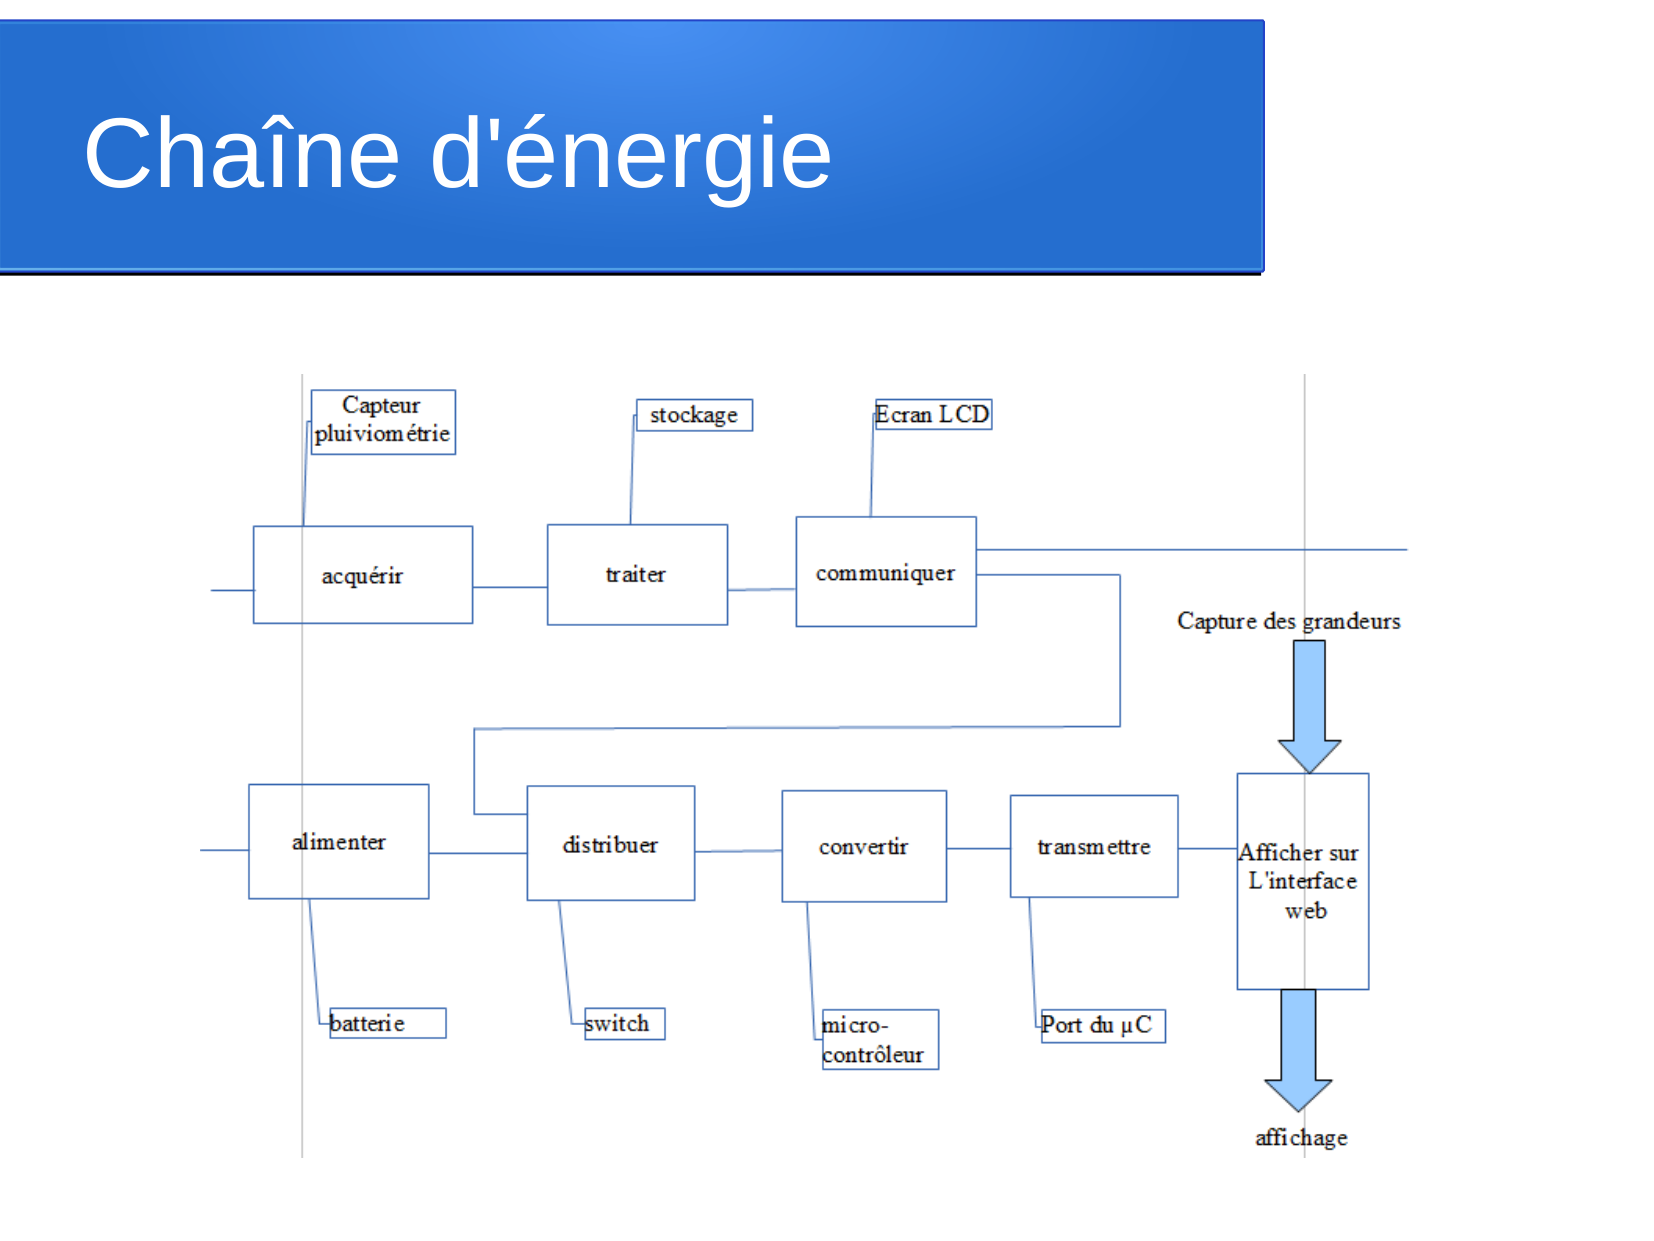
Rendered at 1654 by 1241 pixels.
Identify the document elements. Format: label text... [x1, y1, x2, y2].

picture [200, 374, 1409, 1158]
title Chaîne d'énergie [82, 49, 1250, 257]
